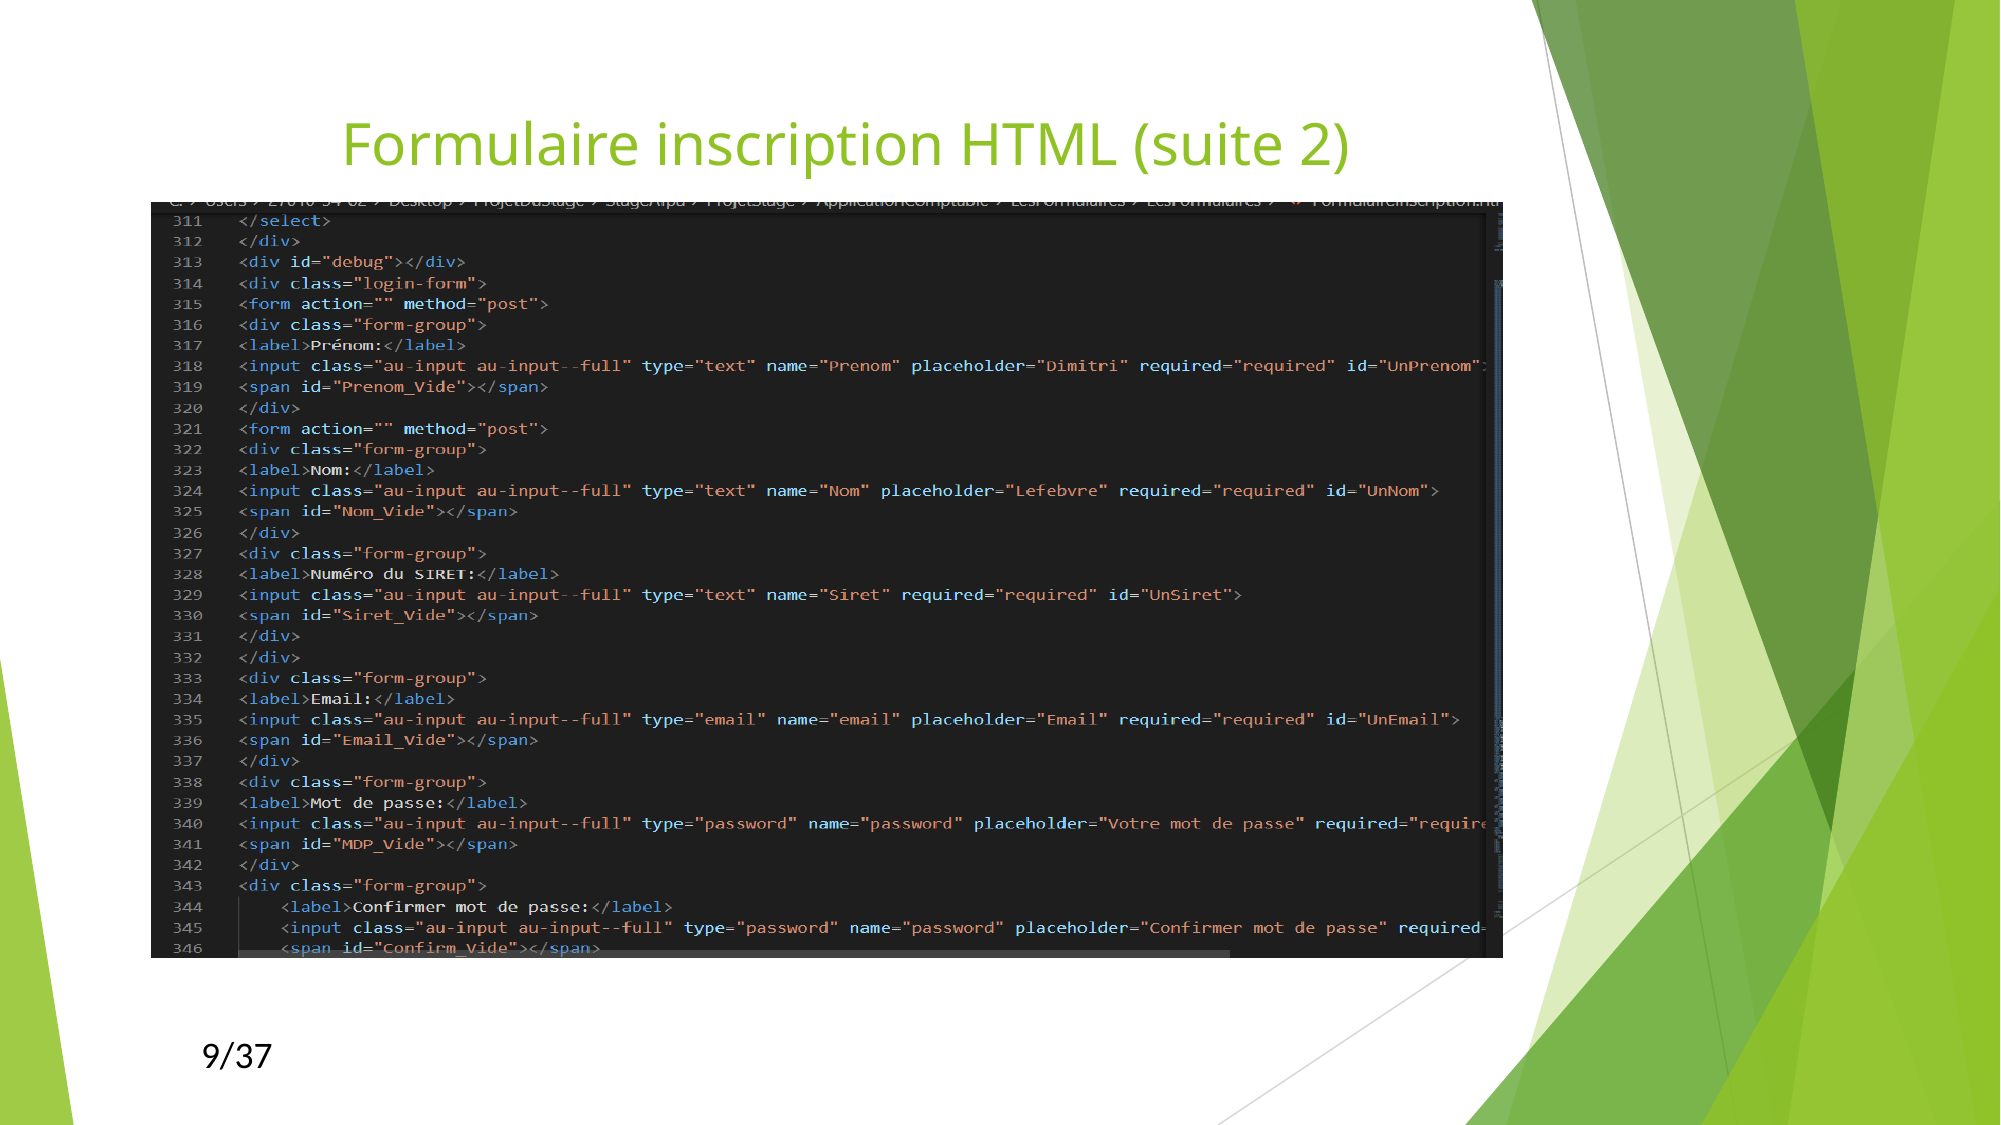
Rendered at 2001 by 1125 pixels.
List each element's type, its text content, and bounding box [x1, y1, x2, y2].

title Formulaire inscription HTML (suite 2) [170, 99, 1522, 224]
picture [151, 202, 1503, 958]
text_box 9/37 [186, 1024, 331, 1085]
